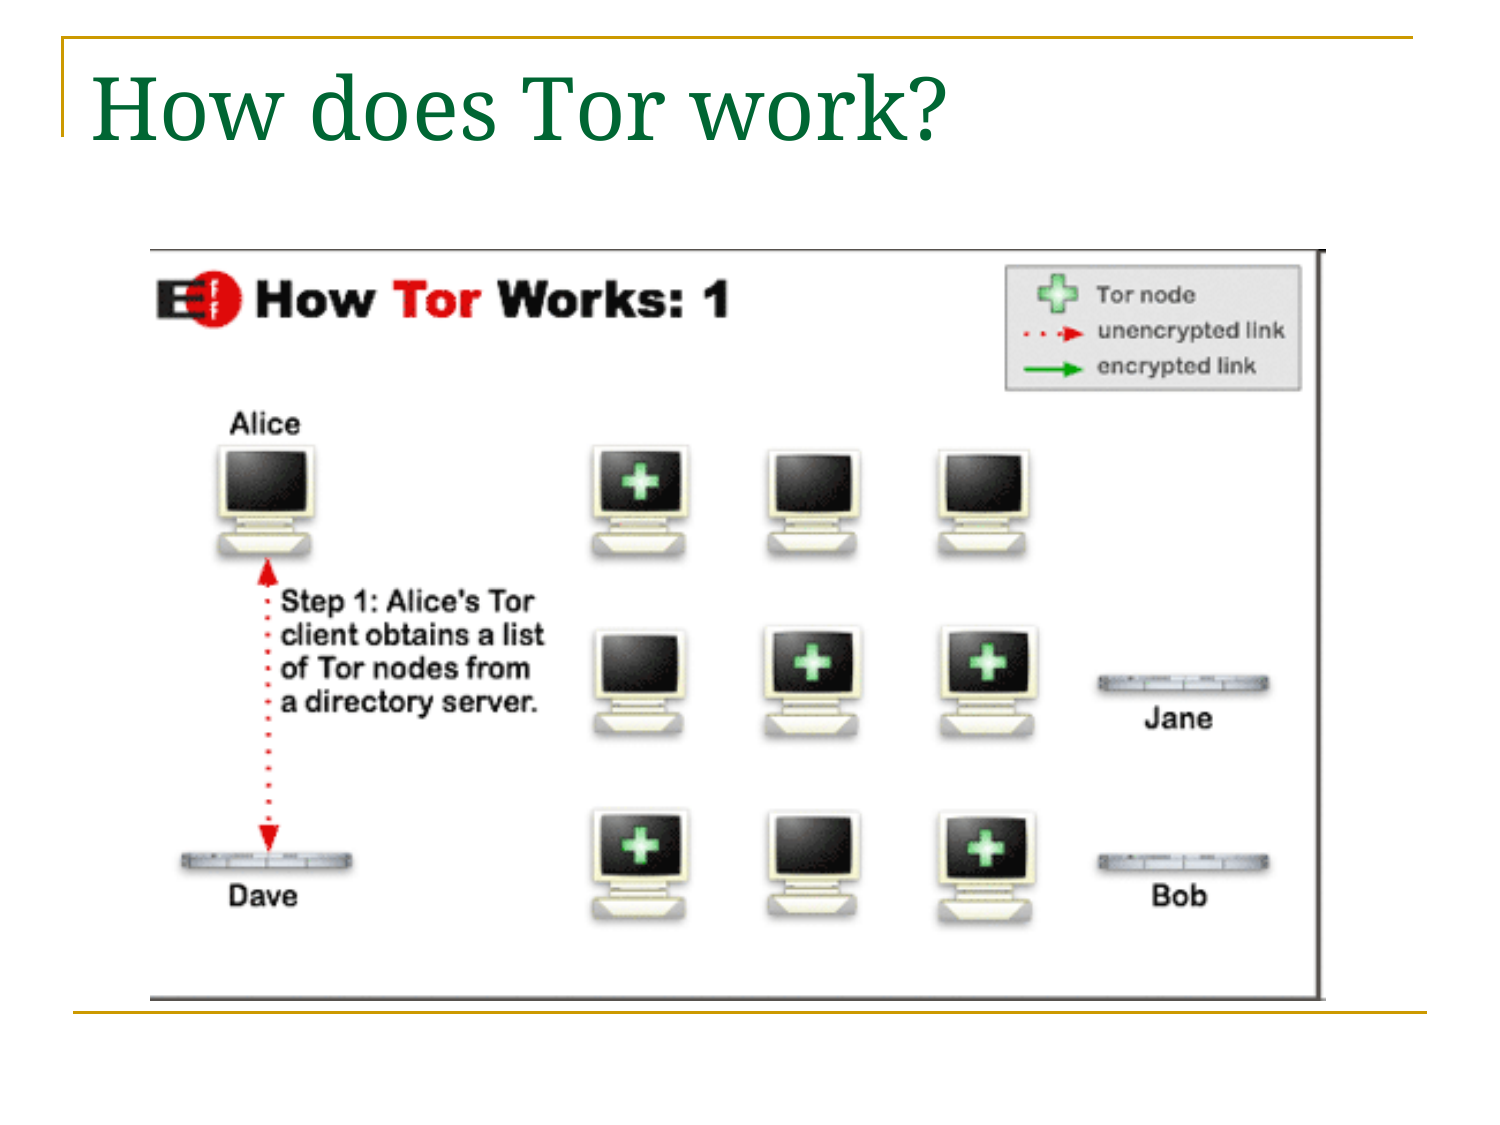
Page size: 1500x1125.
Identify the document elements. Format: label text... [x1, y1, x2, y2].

title How does Tor work? [75, 45, 1426, 233]
picture [150, 249, 1326, 1002]
